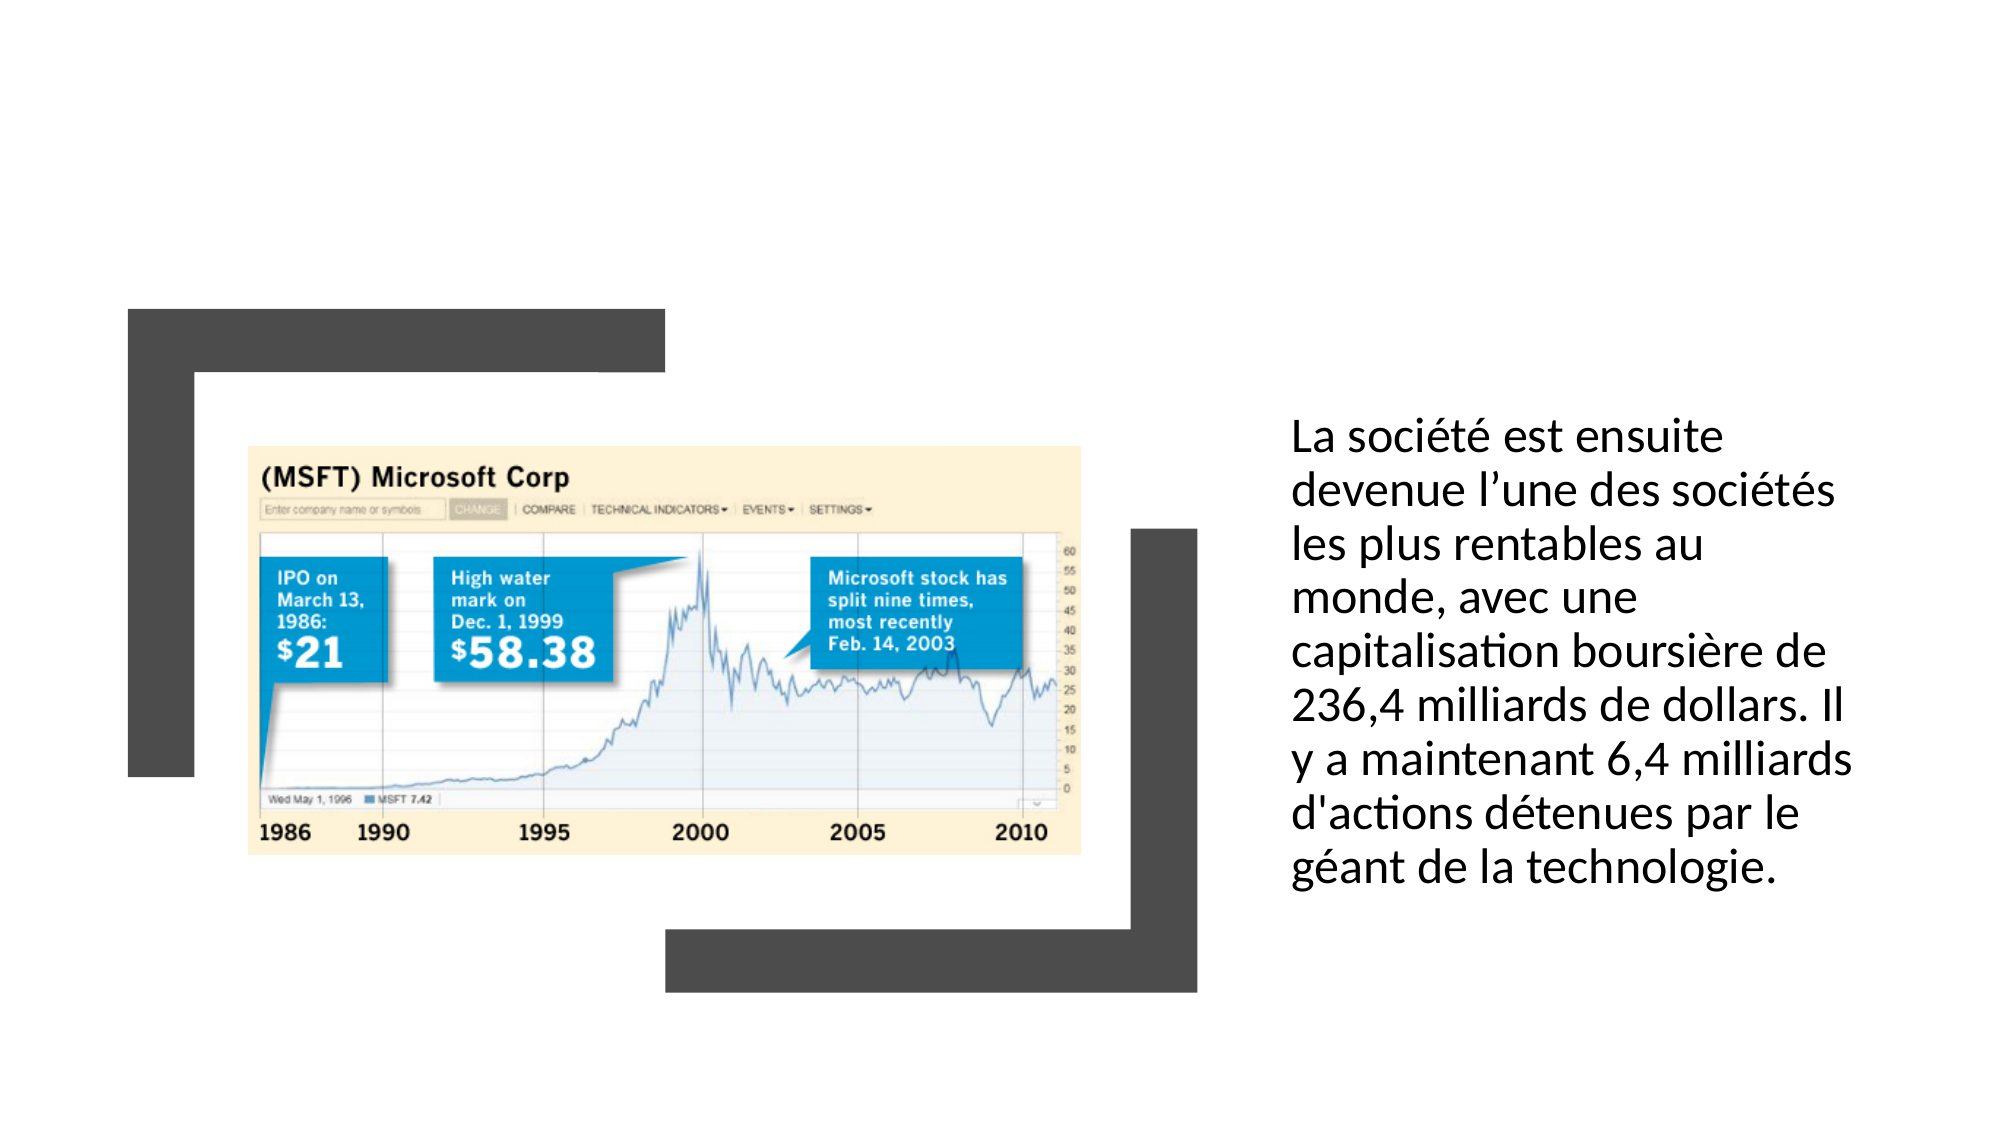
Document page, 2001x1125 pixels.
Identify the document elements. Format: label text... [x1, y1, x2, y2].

picture [248, 446, 1081, 855]
text_box [665, 528, 1198, 993]
list La société est ensuite devenue l’une des sociétés les plus rentables au monde, avec une capitalisation boursière de 236,4 milliards de dollars. Il y a maintenant 6,4 milliards d'actions détenues par le géant de la technologie. [1276, 373, 1872, 930]
text_box [127, 308, 666, 778]
